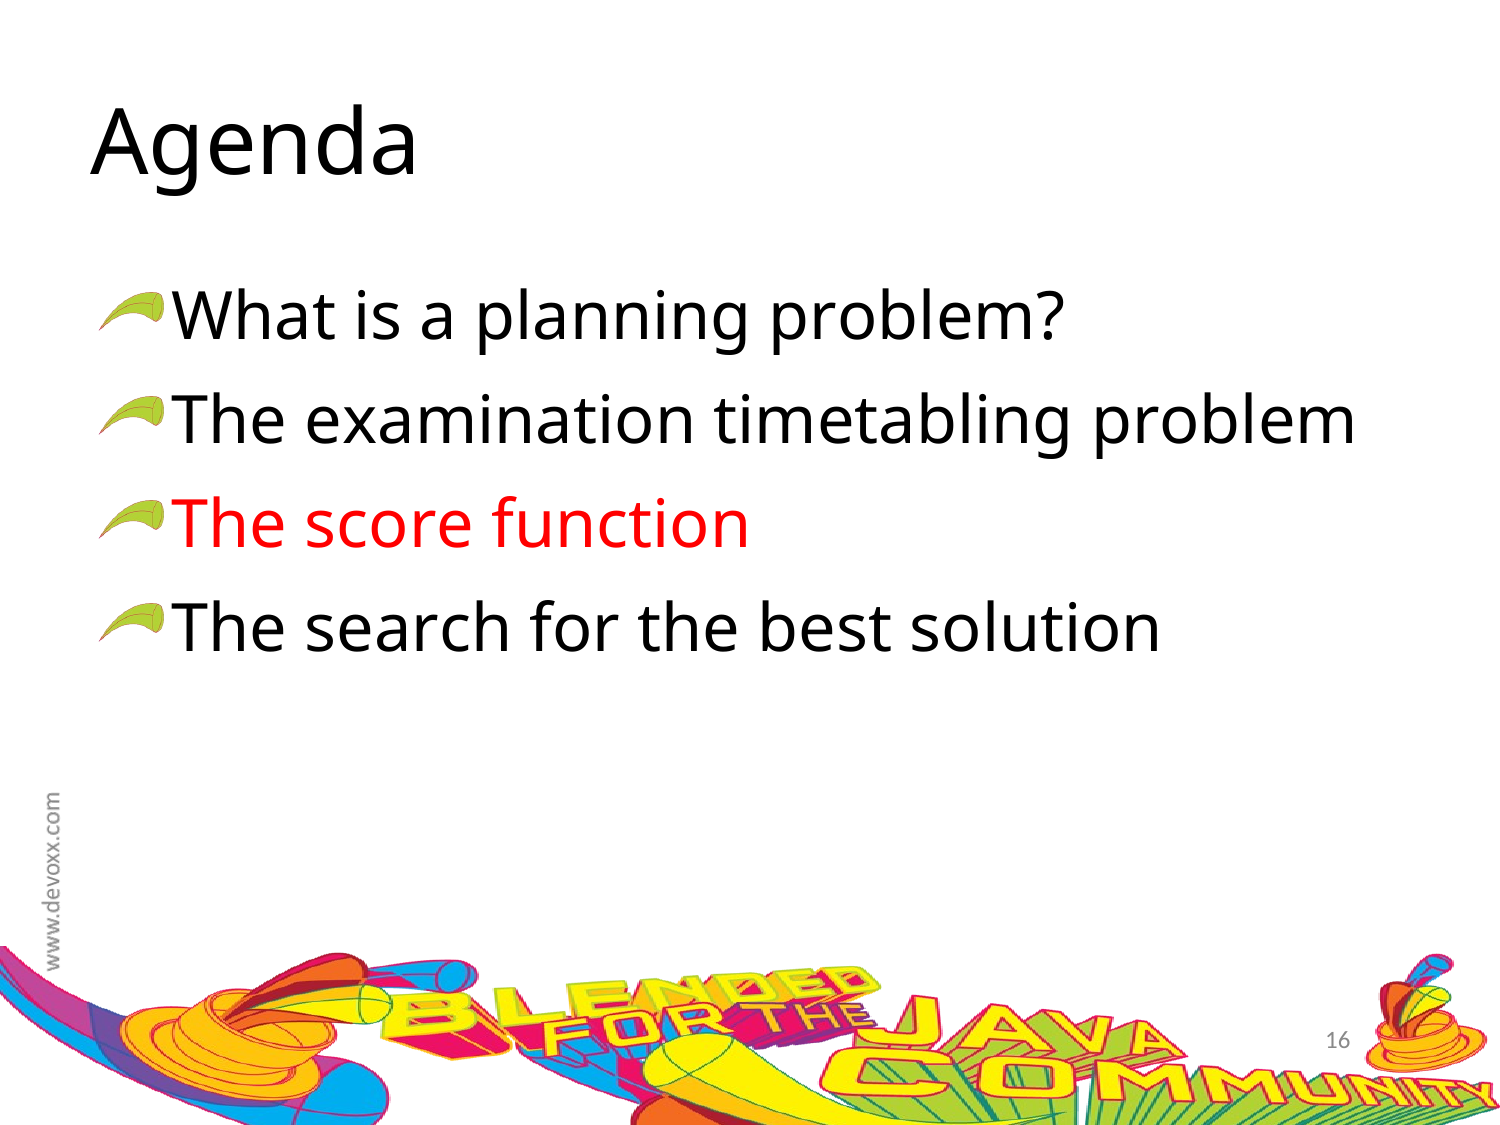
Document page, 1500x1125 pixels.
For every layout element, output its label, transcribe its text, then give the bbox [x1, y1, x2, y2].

picture [0, 757, 1500, 1125]
list What is a planning problem? The examination timetabling problem The score function The search for the best solution [75, 262, 1426, 718]
title Agenda [75, 45, 1426, 233]
